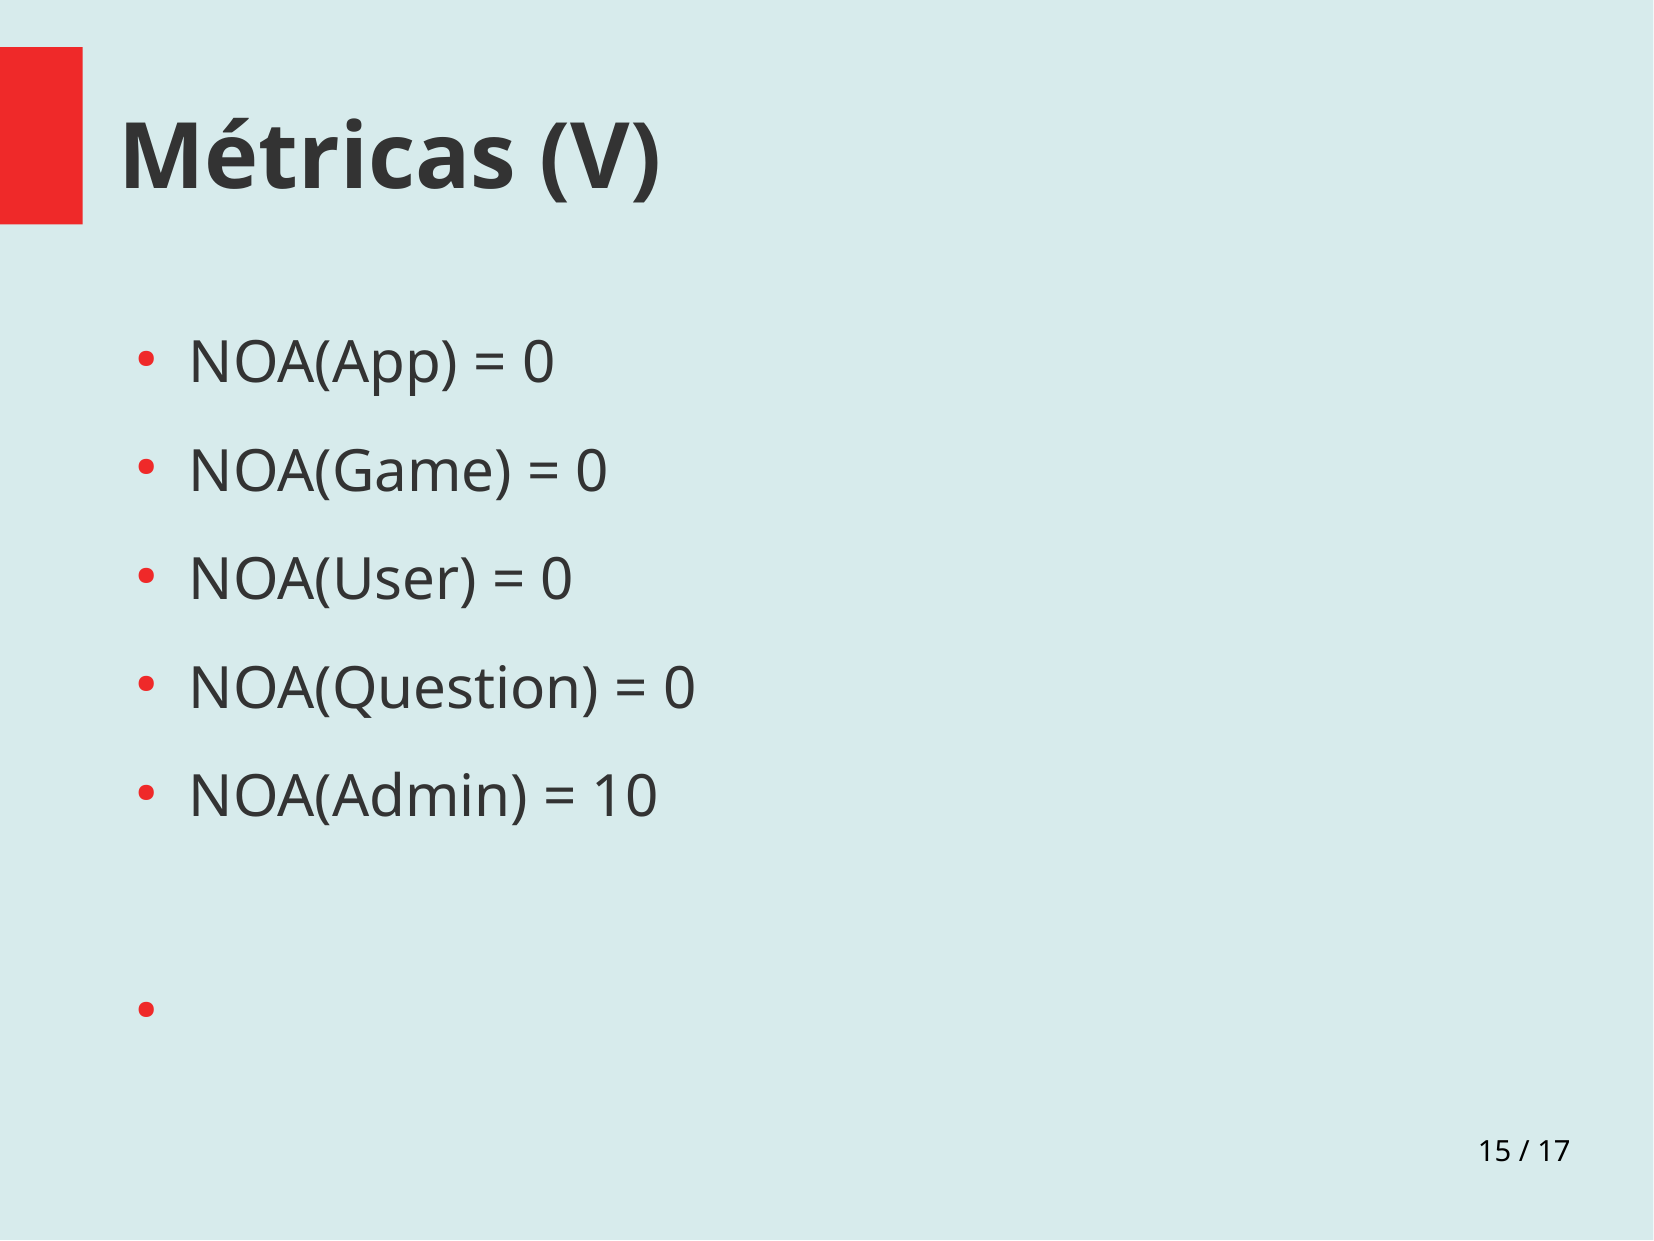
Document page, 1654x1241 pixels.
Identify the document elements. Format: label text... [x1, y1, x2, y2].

title Métricas (V) [118, 49, 1571, 257]
list NOA(App) = 0 NOA(Game) = 0 NOA(User) = 0 NOA(Question) = 0 NOA(Admin) = 10 [118, 320, 1536, 1040]
